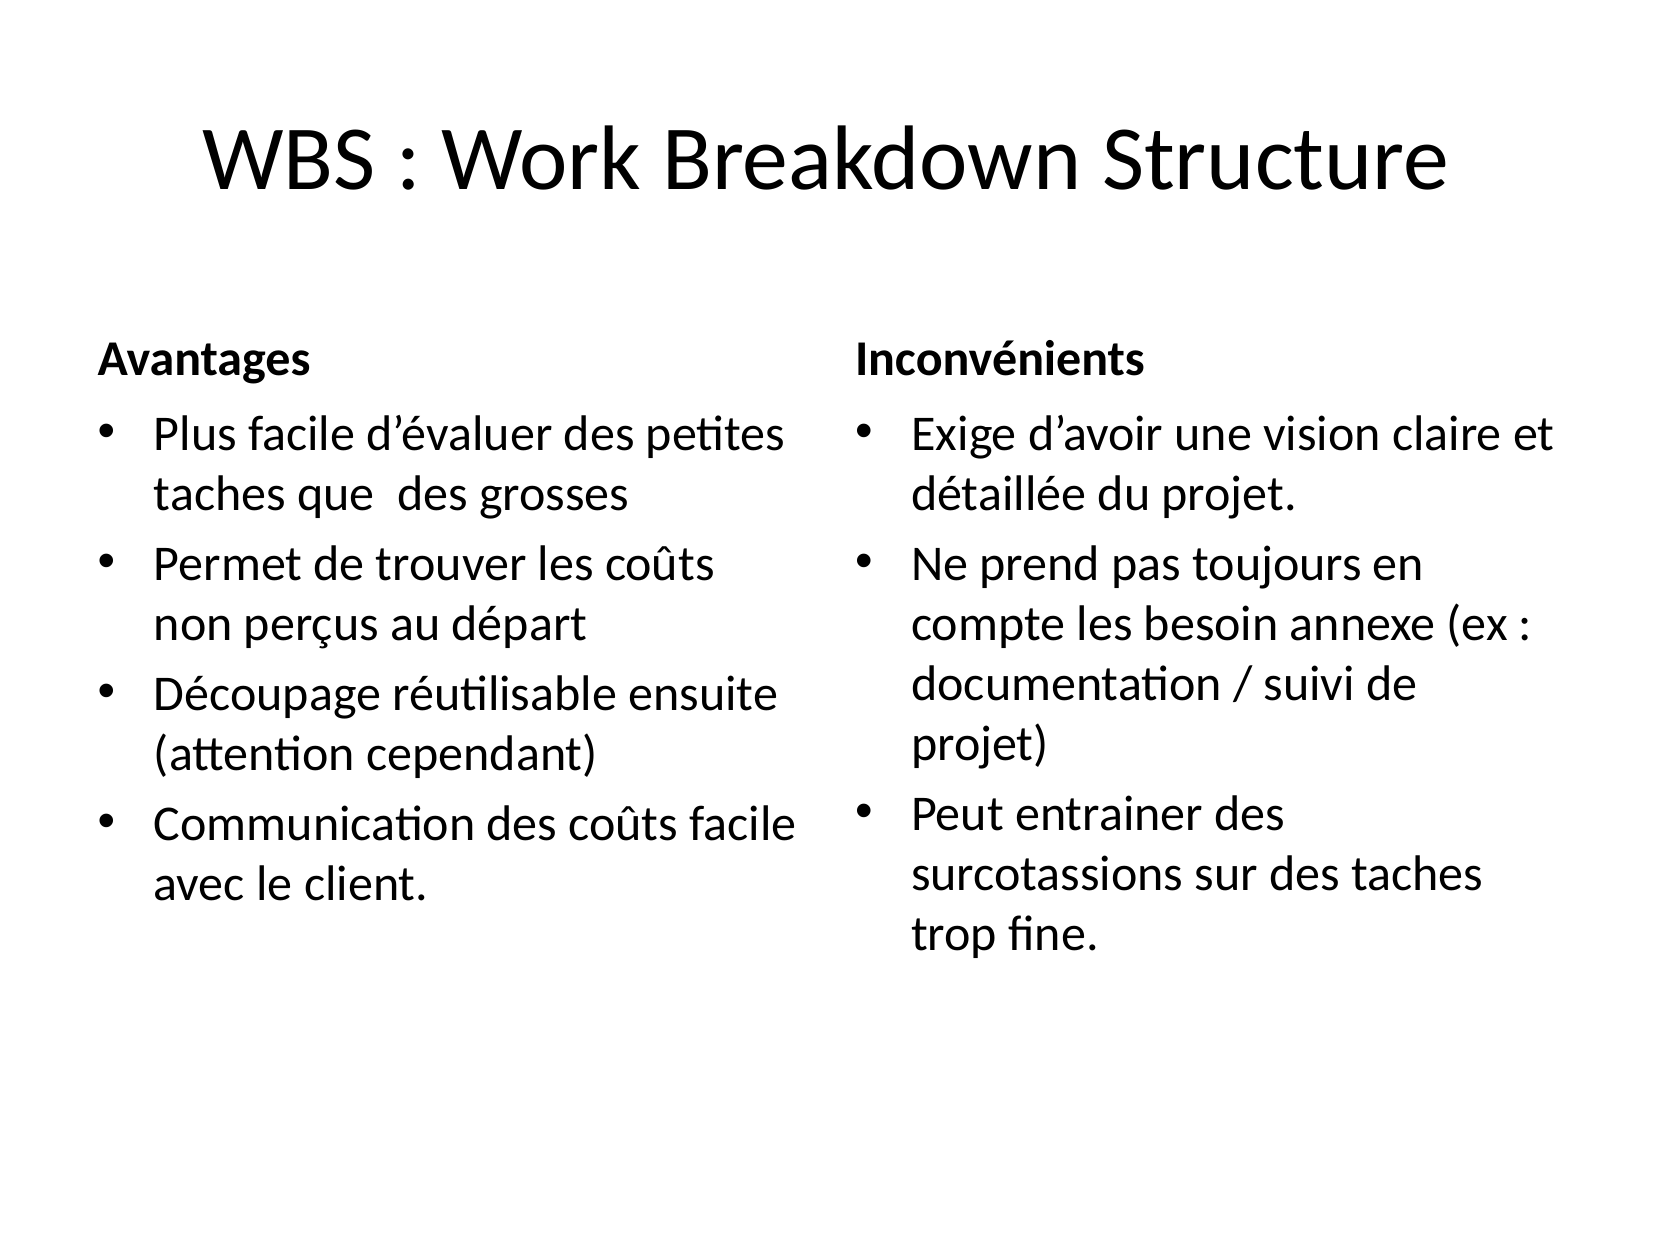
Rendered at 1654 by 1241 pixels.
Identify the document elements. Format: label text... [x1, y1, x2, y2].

list Inconvénients [839, 277, 1571, 393]
title WBS : Work Breakdown Structure [82, 49, 1571, 257]
list Plus facile d’évaluer des petites taches que des grosses Permet de trouver les coûts non perçus au départ Découpage réutilisable ensuite (attention cependant) Communication des coûts facile avec le client. [82, 393, 814, 1108]
list Exige d’avoir une vision claire et détaillée du projet. Ne prend pas toujours en compte les besoin annexe (ex : documentation / suivi de projet) Peut entrainer des surcotassions sur des taches trop fine. [839, 393, 1571, 1108]
list Avantages [82, 277, 814, 393]
